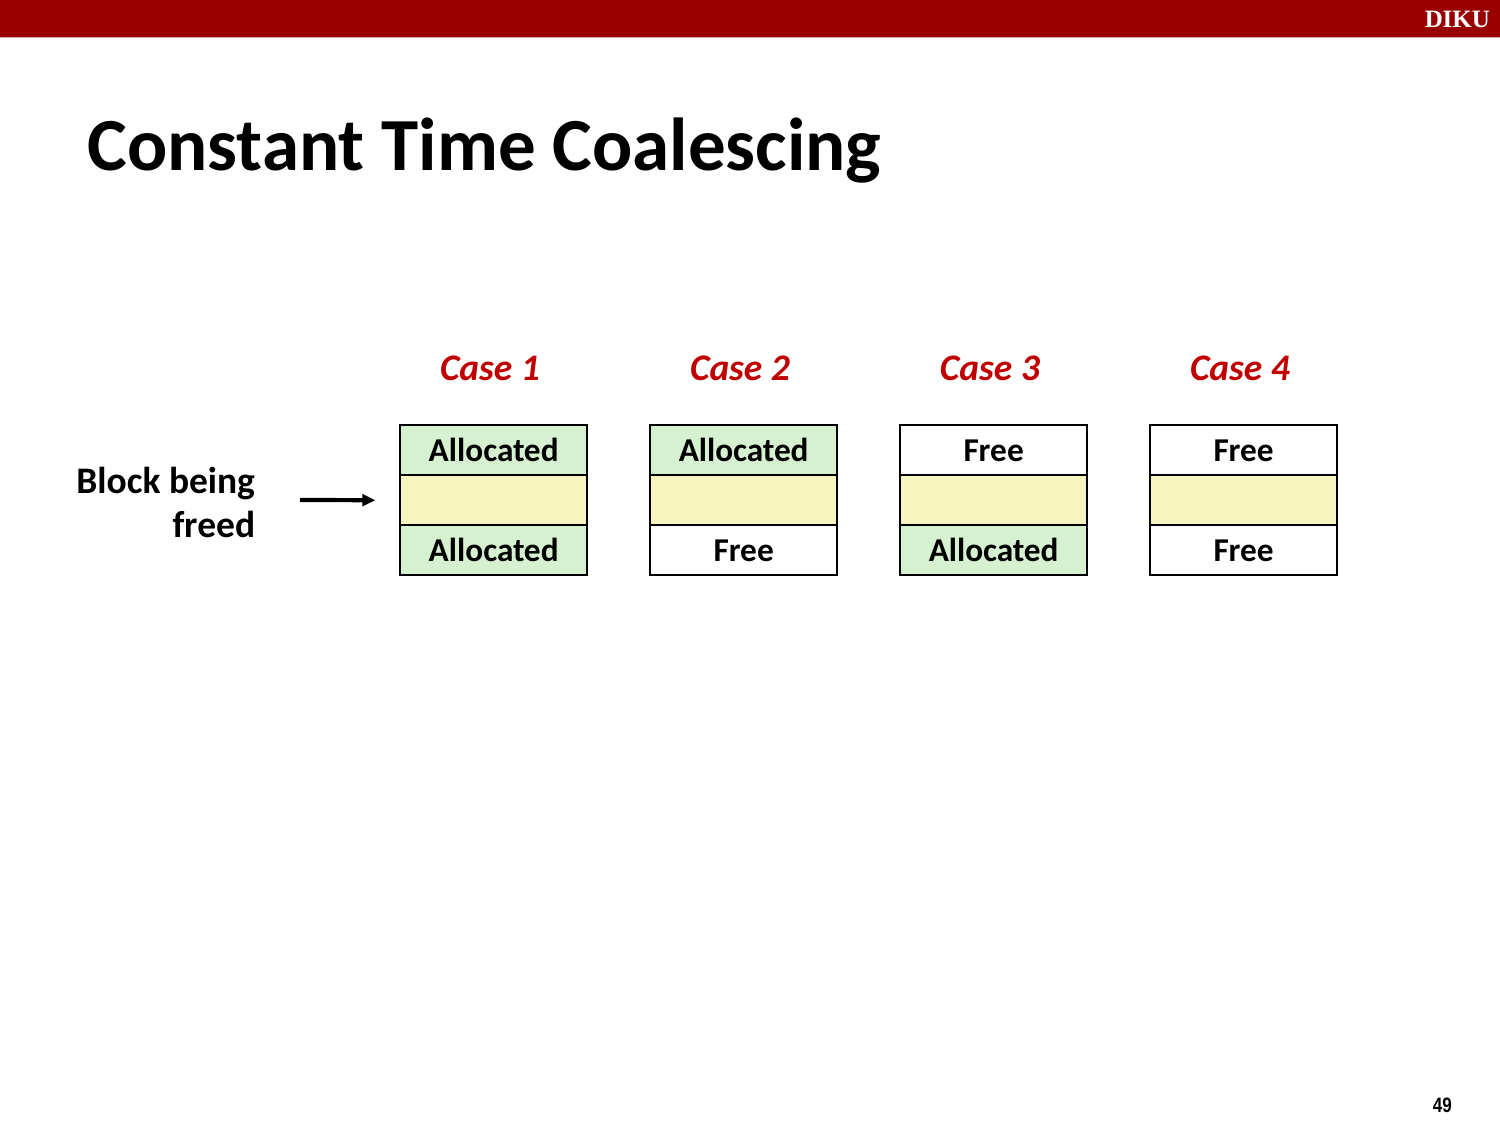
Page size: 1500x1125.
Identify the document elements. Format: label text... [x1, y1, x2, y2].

text_box Free [1149, 524, 1338, 575]
text_box Free [899, 424, 1088, 475]
text_box Allocated [399, 524, 588, 575]
text_box [399, 475, 588, 524]
text_box [649, 475, 838, 524]
text_box [1149, 475, 1338, 524]
text_box Allocated [649, 424, 838, 475]
text_box Allocated [399, 424, 588, 475]
text_box Allocated [899, 524, 1088, 575]
text_box Free [649, 524, 838, 575]
text_box Case 3 [925, 337, 1055, 398]
text_box Block being freed [61, 451, 270, 556]
text_box Constant Time Coalescing [72, 93, 1225, 188]
text_box Case 4 [1175, 337, 1305, 398]
text_box Case 1 [425, 337, 555, 398]
text_box Case 2 [675, 337, 805, 398]
text_box [899, 475, 1088, 524]
text_box Free [1149, 424, 1338, 475]
